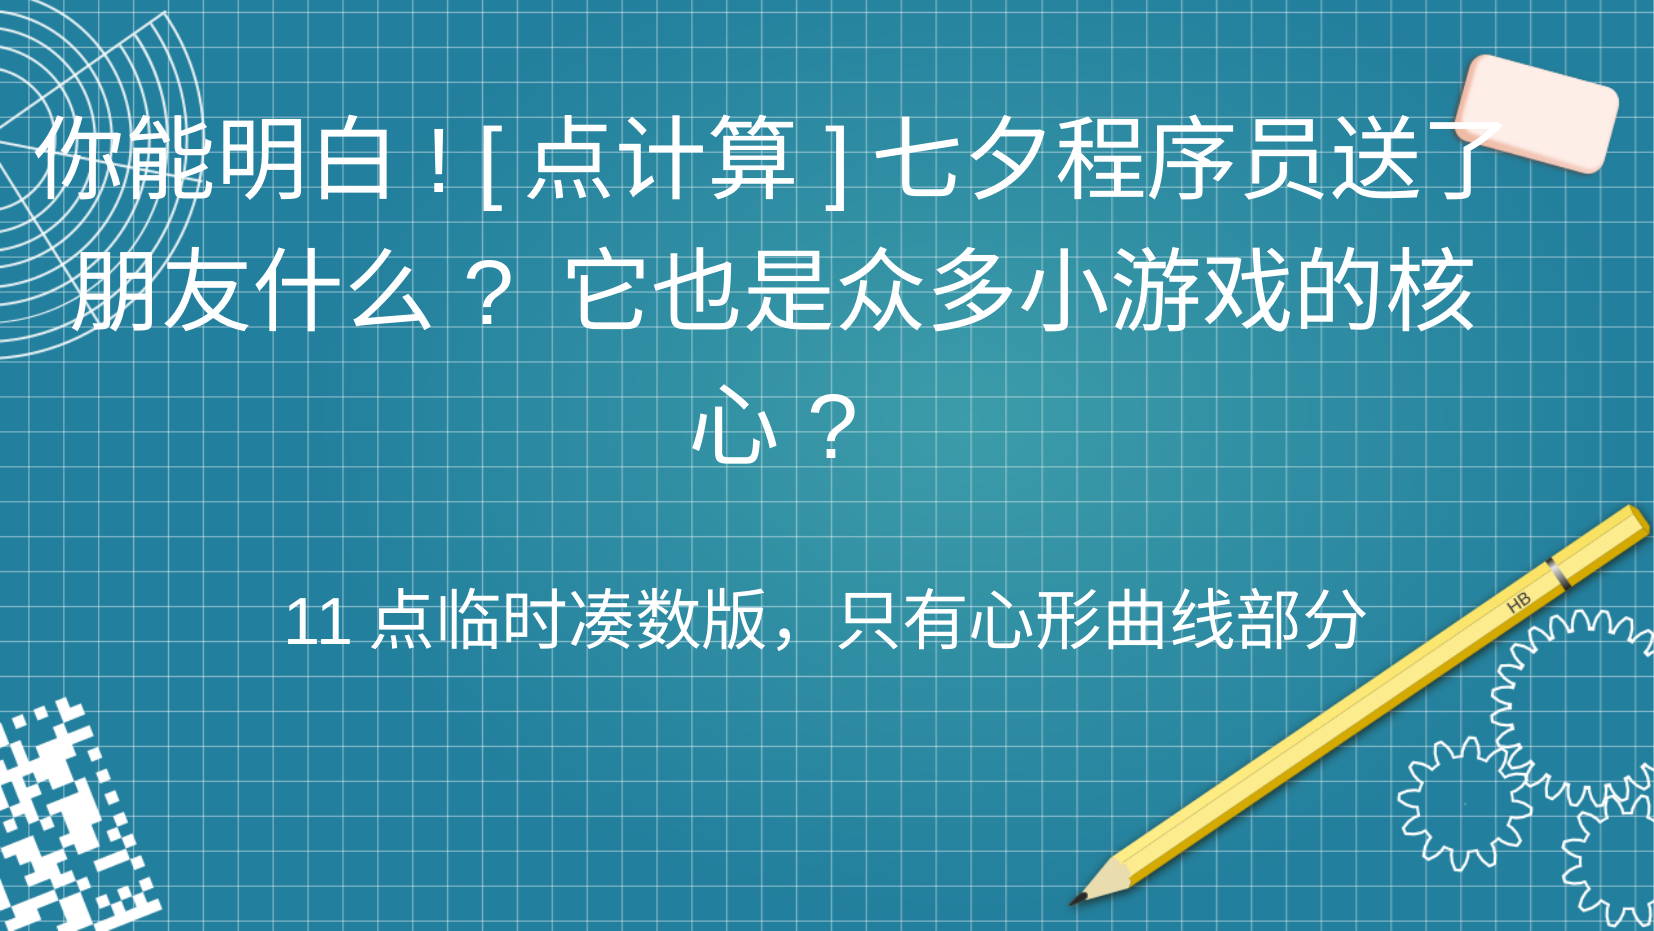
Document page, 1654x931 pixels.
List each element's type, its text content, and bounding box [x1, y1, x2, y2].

subtitle 11点临时凑数版，只有心形曲线部分 [82, 389, 1571, 842]
picture [0, 0, 1654, 931]
title 你能明白! [点计算]七夕程序员送了朋友什么? 它也是众多小游戏的核心? [29, 123, 1518, 550]
